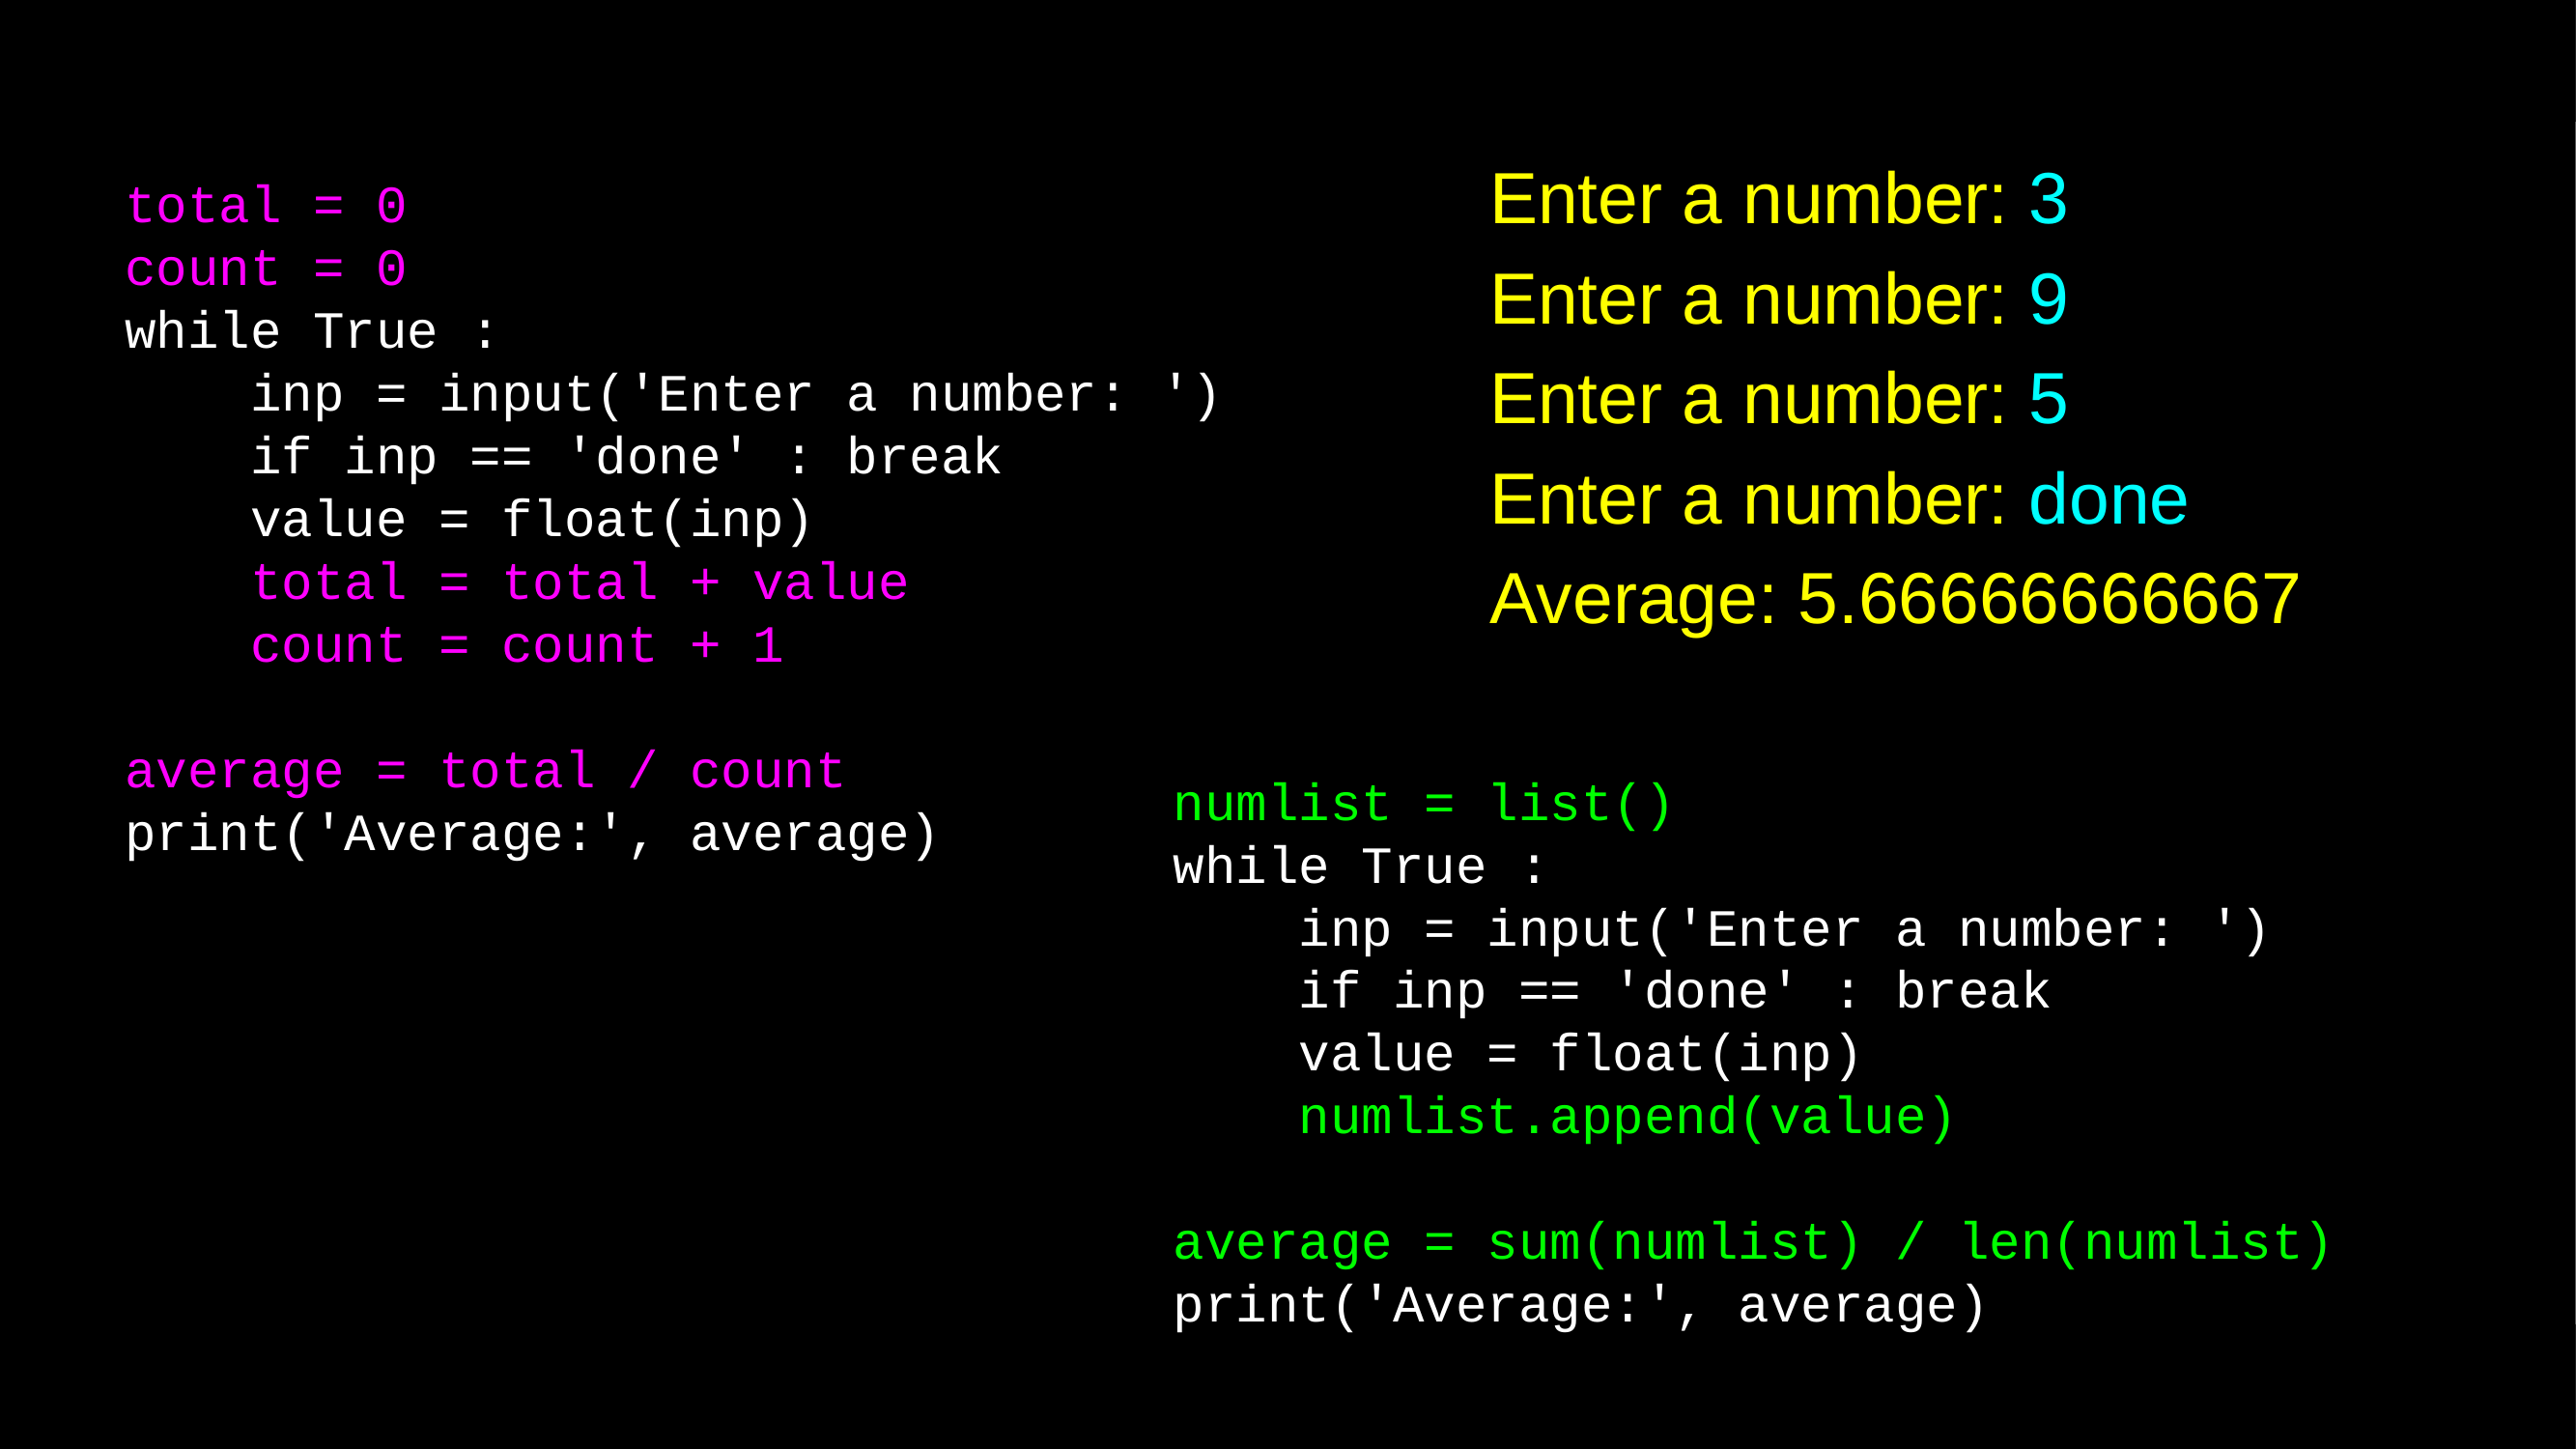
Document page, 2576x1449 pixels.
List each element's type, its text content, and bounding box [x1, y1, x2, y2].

text_box numlist = list() while True : inp = input('Enter a number: ') if inp == 'done' : break value = float(inp) numlist.append(value) average = sum(numlist) / len(numlist) print('Average:', average) [1158, 760, 2448, 1393]
text_box Enter a number: 3 Enter a number: 9 Enter a number: 5 Enter a number: done Average: 5.66666666667 [1475, 130, 2336, 585]
text_box total = 0 count = 0 while True : inp = input('Enter a number: ') if inp == 'done' : break value = float(inp) total = total + value count = count + 1 average = total / count print('Average:', average) [110, 163, 1399, 930]
